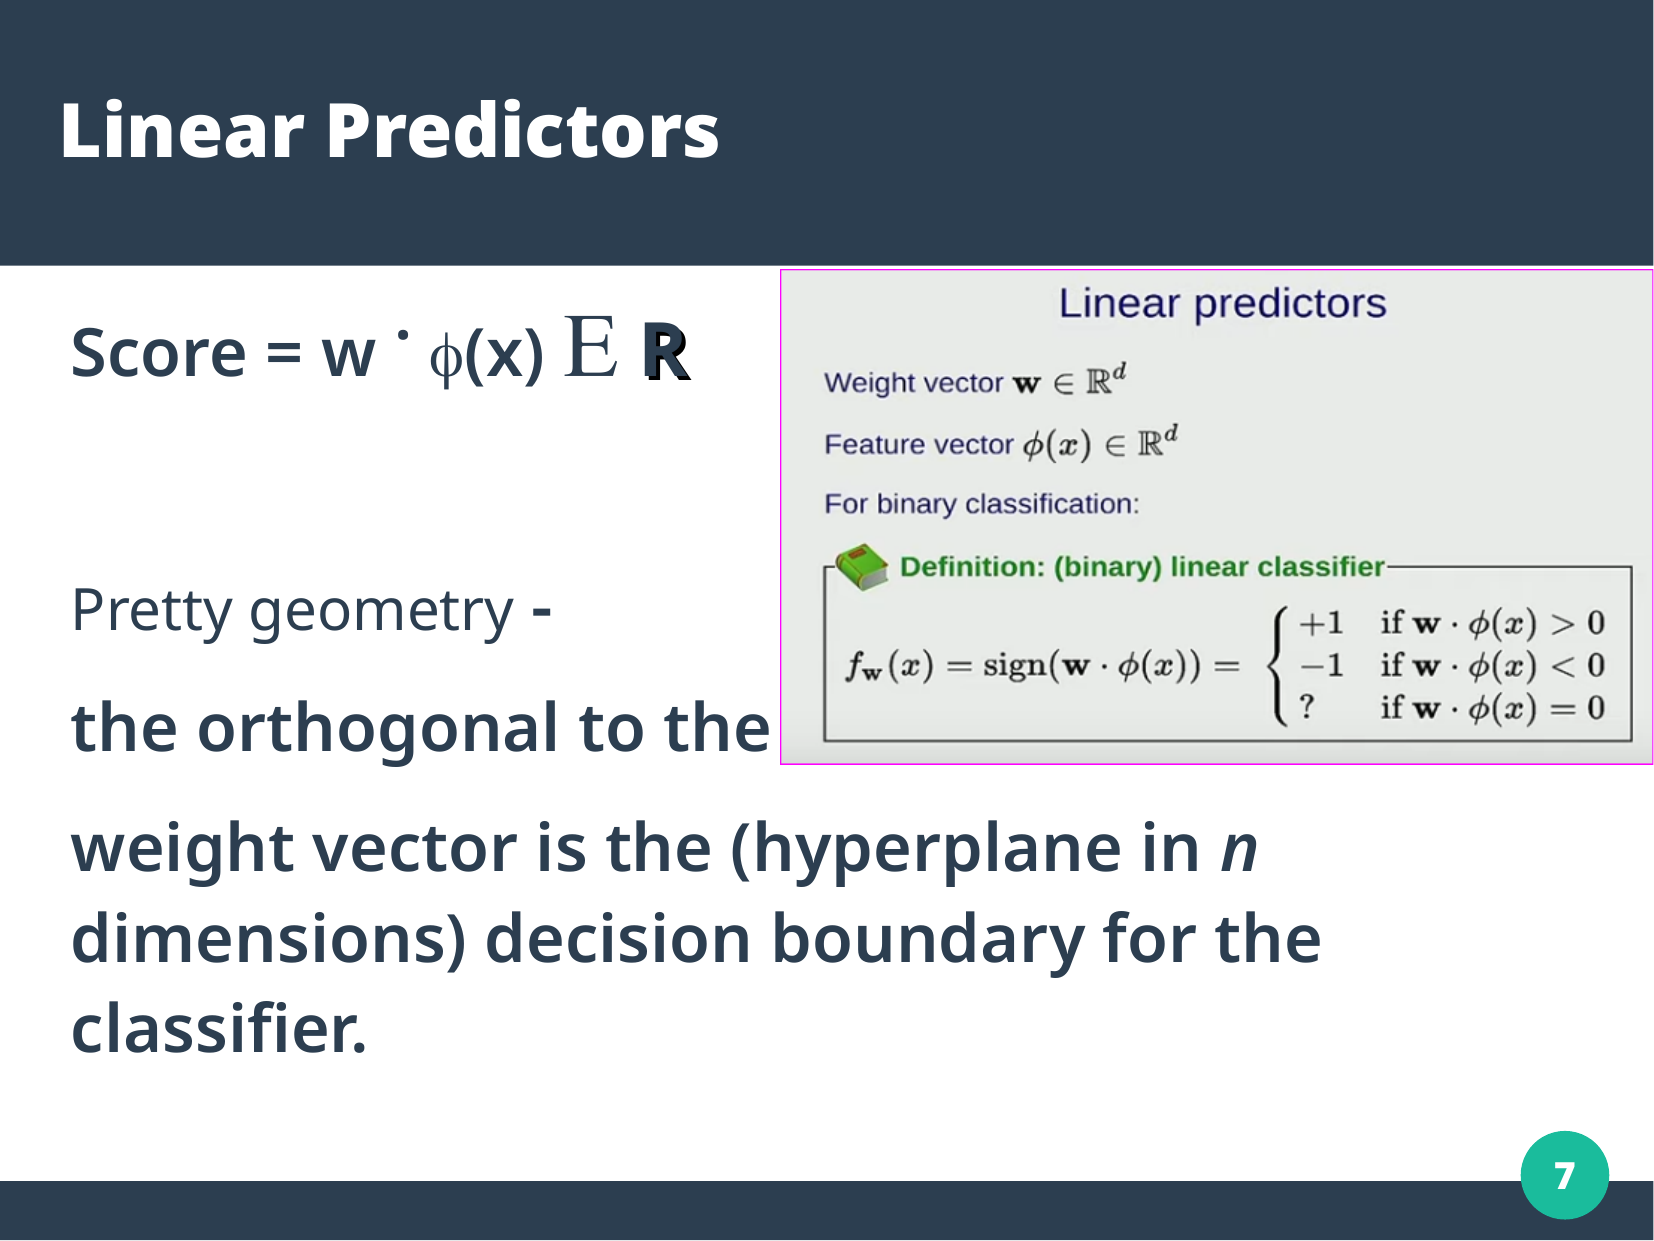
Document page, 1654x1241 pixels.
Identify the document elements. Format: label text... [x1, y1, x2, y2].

title Linear Predictors [59, 49, 1595, 207]
picture [780, 269, 1654, 766]
list Score = w . f(x) E R Pretty geometry - the orthogonal to the weight vector is the (hyperplane in n dimensions) decision boundary for the classifier. [0, 270, 1640, 1171]
